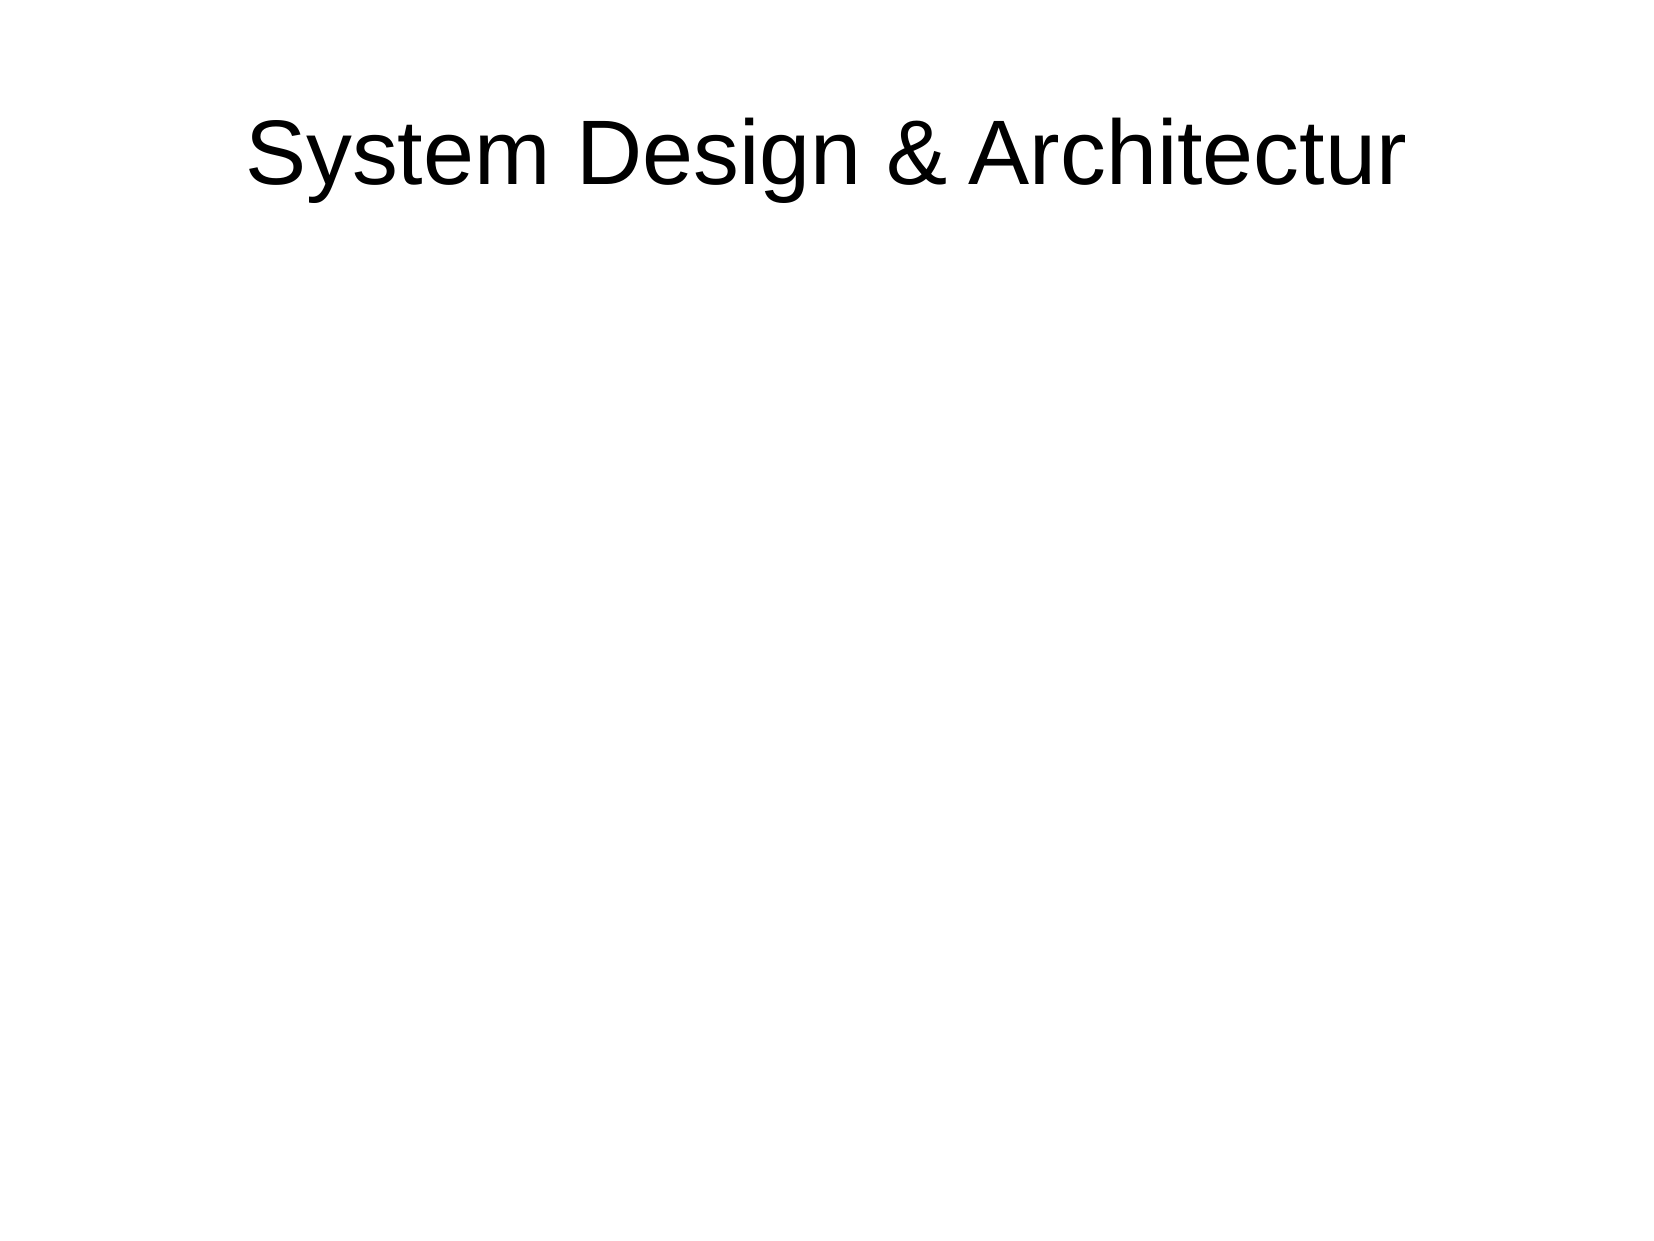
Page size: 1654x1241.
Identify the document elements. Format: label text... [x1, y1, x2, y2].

title System Design & Architectur [82, 49, 1571, 257]
